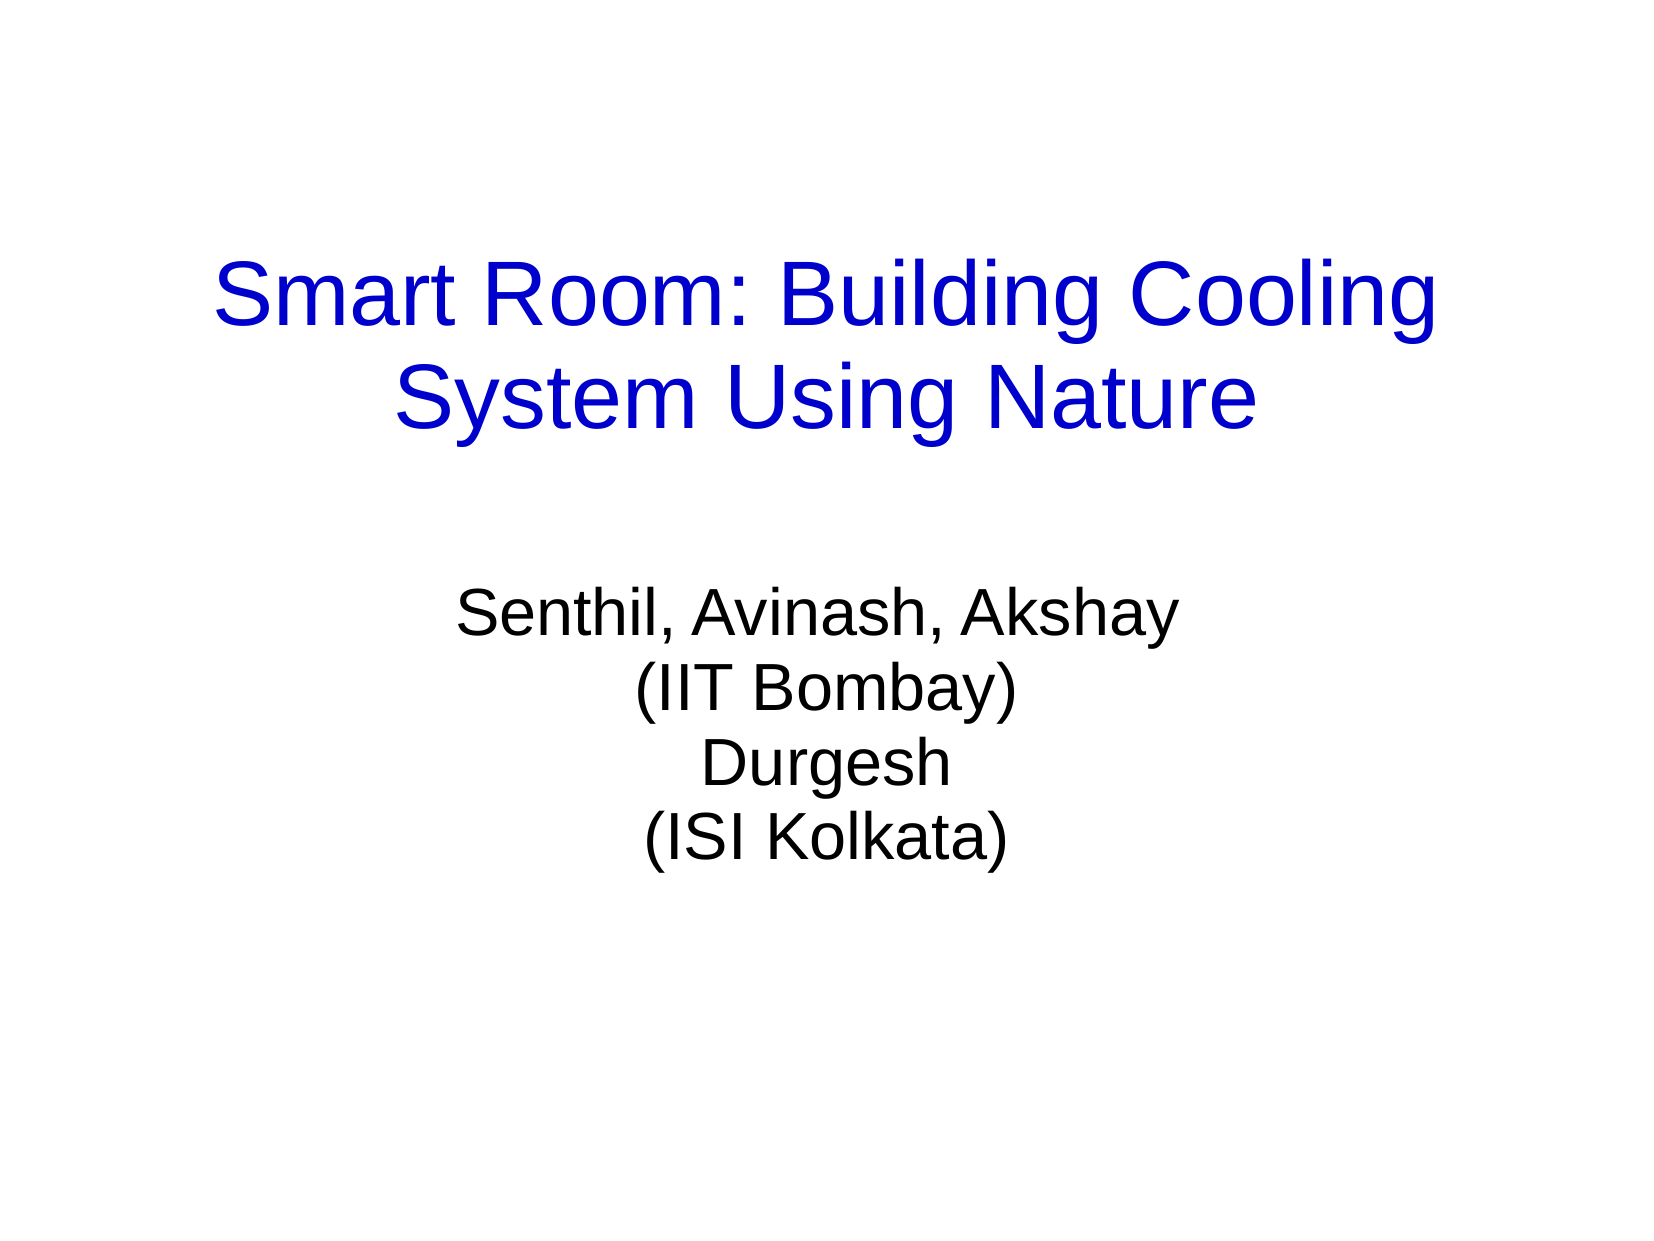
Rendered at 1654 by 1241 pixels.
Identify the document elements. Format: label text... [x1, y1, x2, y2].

title Smart Room: Building Cooling System Using Nature [82, 241, 1571, 290]
subtitle Senthil, Avinash, Akshay (IIT Bombay) Durgesh (ISI Kolkata) [82, 290, 1571, 1010]
